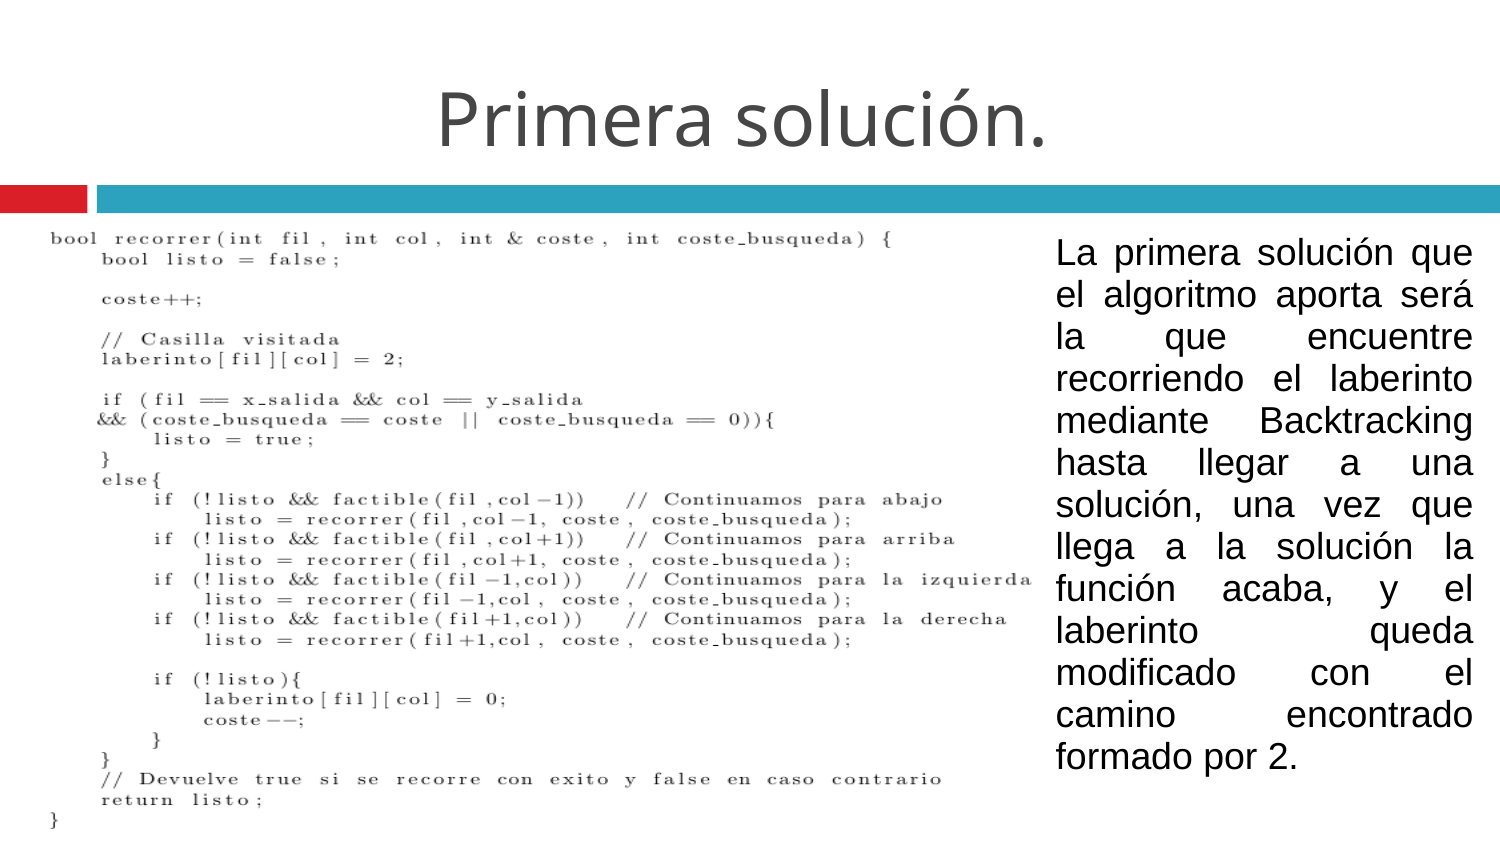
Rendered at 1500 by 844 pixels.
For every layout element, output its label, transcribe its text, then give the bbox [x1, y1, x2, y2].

picture [47, 224, 1040, 831]
text_box La primera solución que el algoritmo aporta será la que encuentre recorriendo el laberinto mediante Backtracking hasta llegar a una solución, una vez que llega a la solución la función acaba, y el laberinto queda modificado con el camino encontrado formado por 2. [1040, 224, 1489, 834]
text_box Primera solución. [35, 59, 1450, 162]
